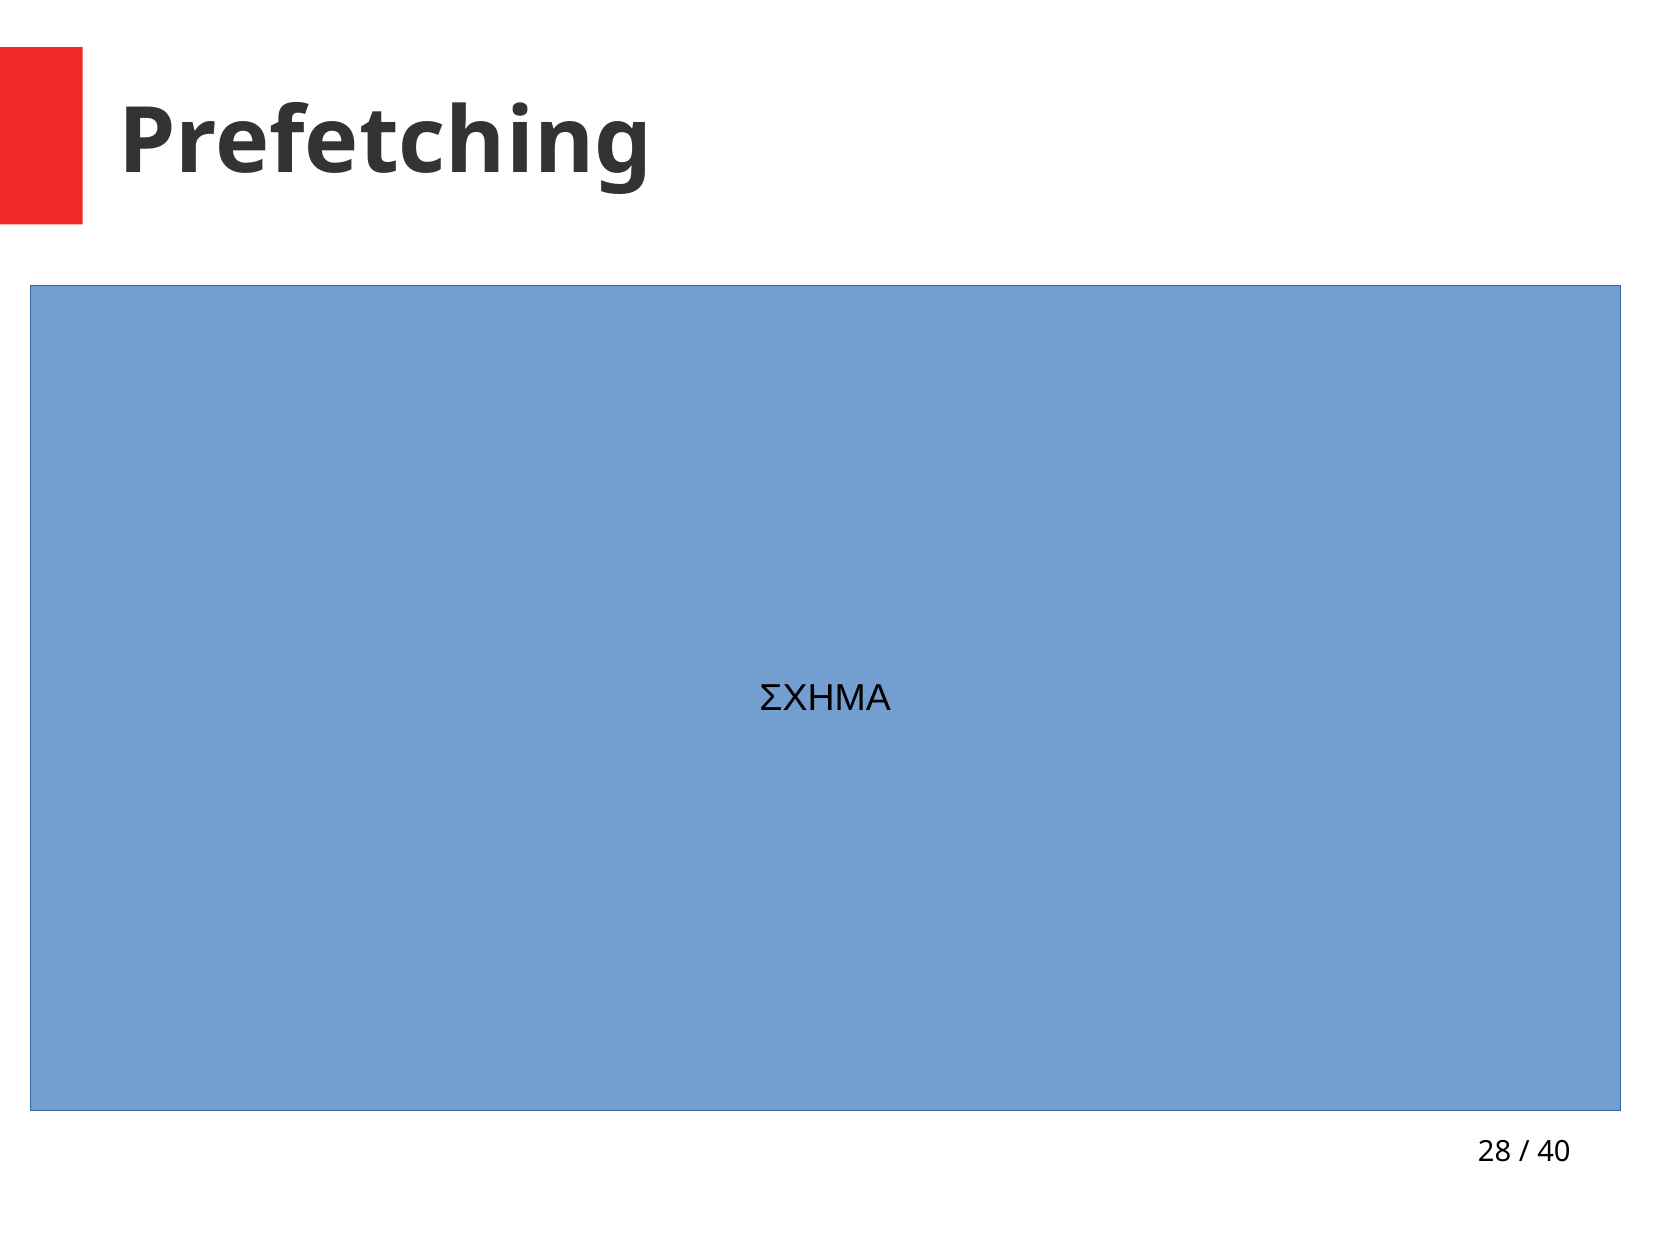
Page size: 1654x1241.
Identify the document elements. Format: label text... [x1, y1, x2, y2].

title Prefetching [118, 33, 1571, 241]
text_box ΣΧΗΜΑ [30, 285, 1621, 1111]
